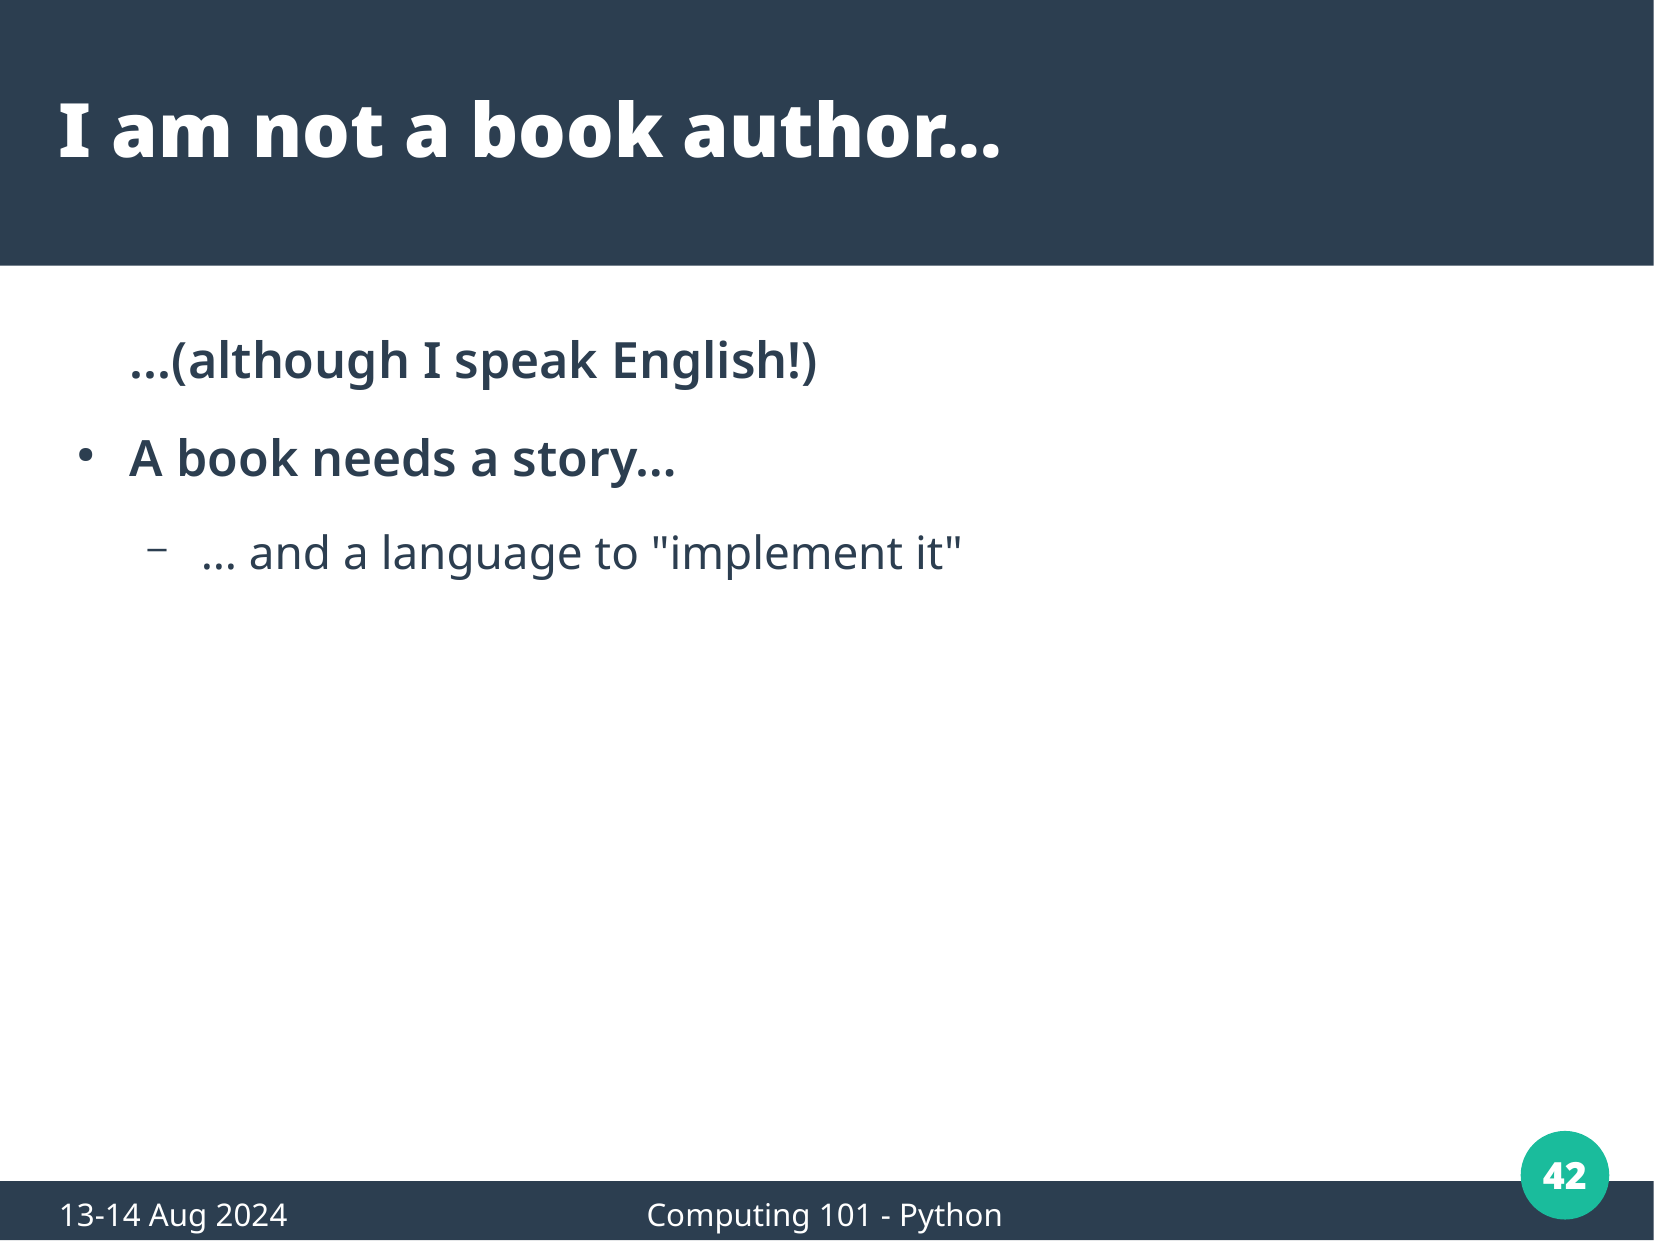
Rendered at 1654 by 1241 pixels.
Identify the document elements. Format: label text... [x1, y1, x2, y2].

list ...(although I speak English!) A book needs a story… … and a language to "implement it" [59, 324, 1595, 1152]
title I am not a book author... [59, 49, 1595, 207]
